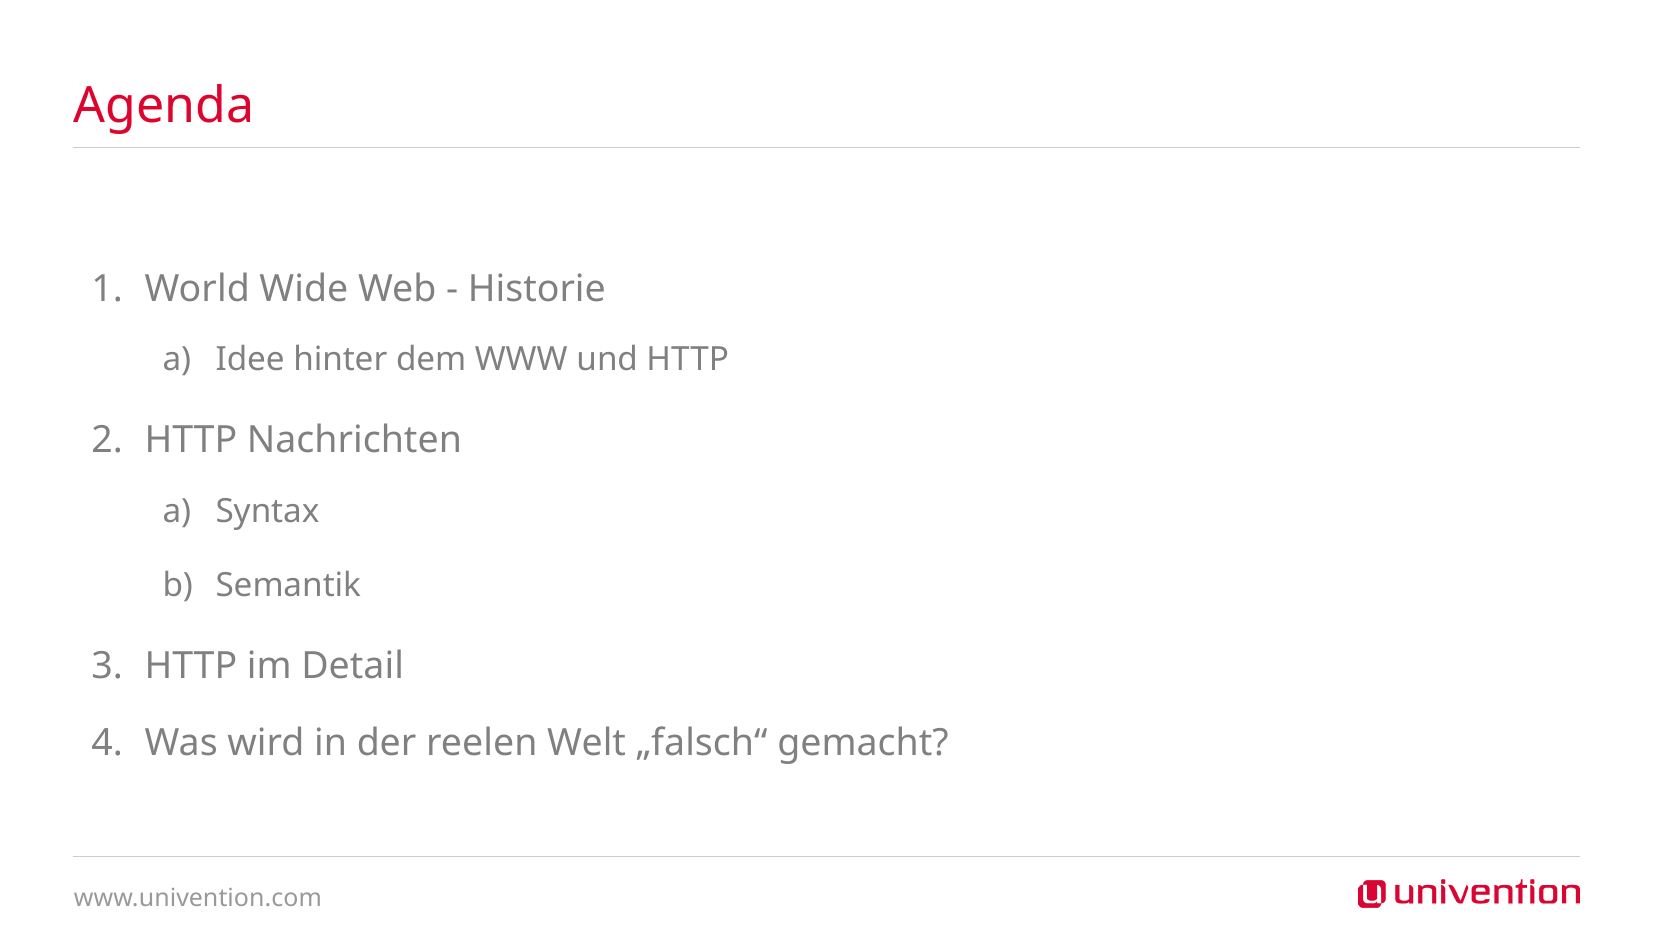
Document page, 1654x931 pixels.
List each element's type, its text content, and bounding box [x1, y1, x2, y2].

title Agenda [73, 59, 1580, 148]
list World Wide Web - Historie Idee hinter dem WWW und HTTP HTTP Nachrichten Syntax Semantik HTTP im Detail Was wird in der reelen Welt „falsch“ gemacht? [73, 236, 1580, 827]
picture [1358, 879, 1580, 908]
